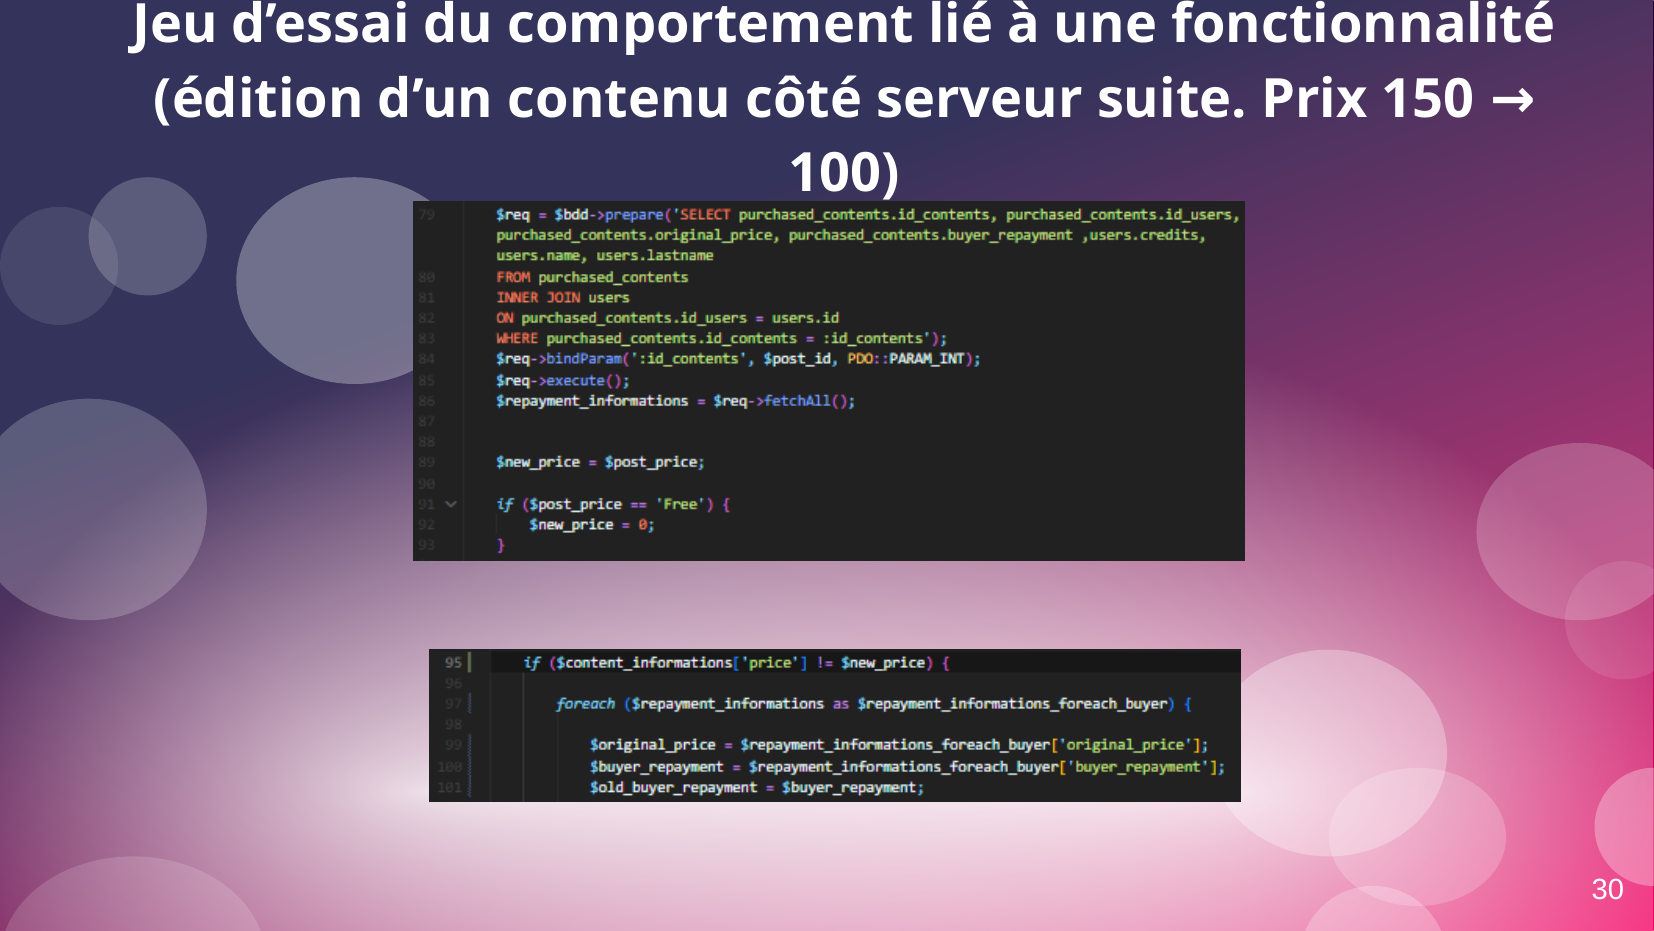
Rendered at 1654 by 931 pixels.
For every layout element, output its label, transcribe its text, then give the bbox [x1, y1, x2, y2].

picture [429, 649, 1241, 802]
title Jeu d’essai du comportement lié à une fonctionnalité (édition d’un contenu côté serveur suite. Prix 150 → 100) [88, 14, 1565, 178]
picture [413, 201, 1245, 562]
